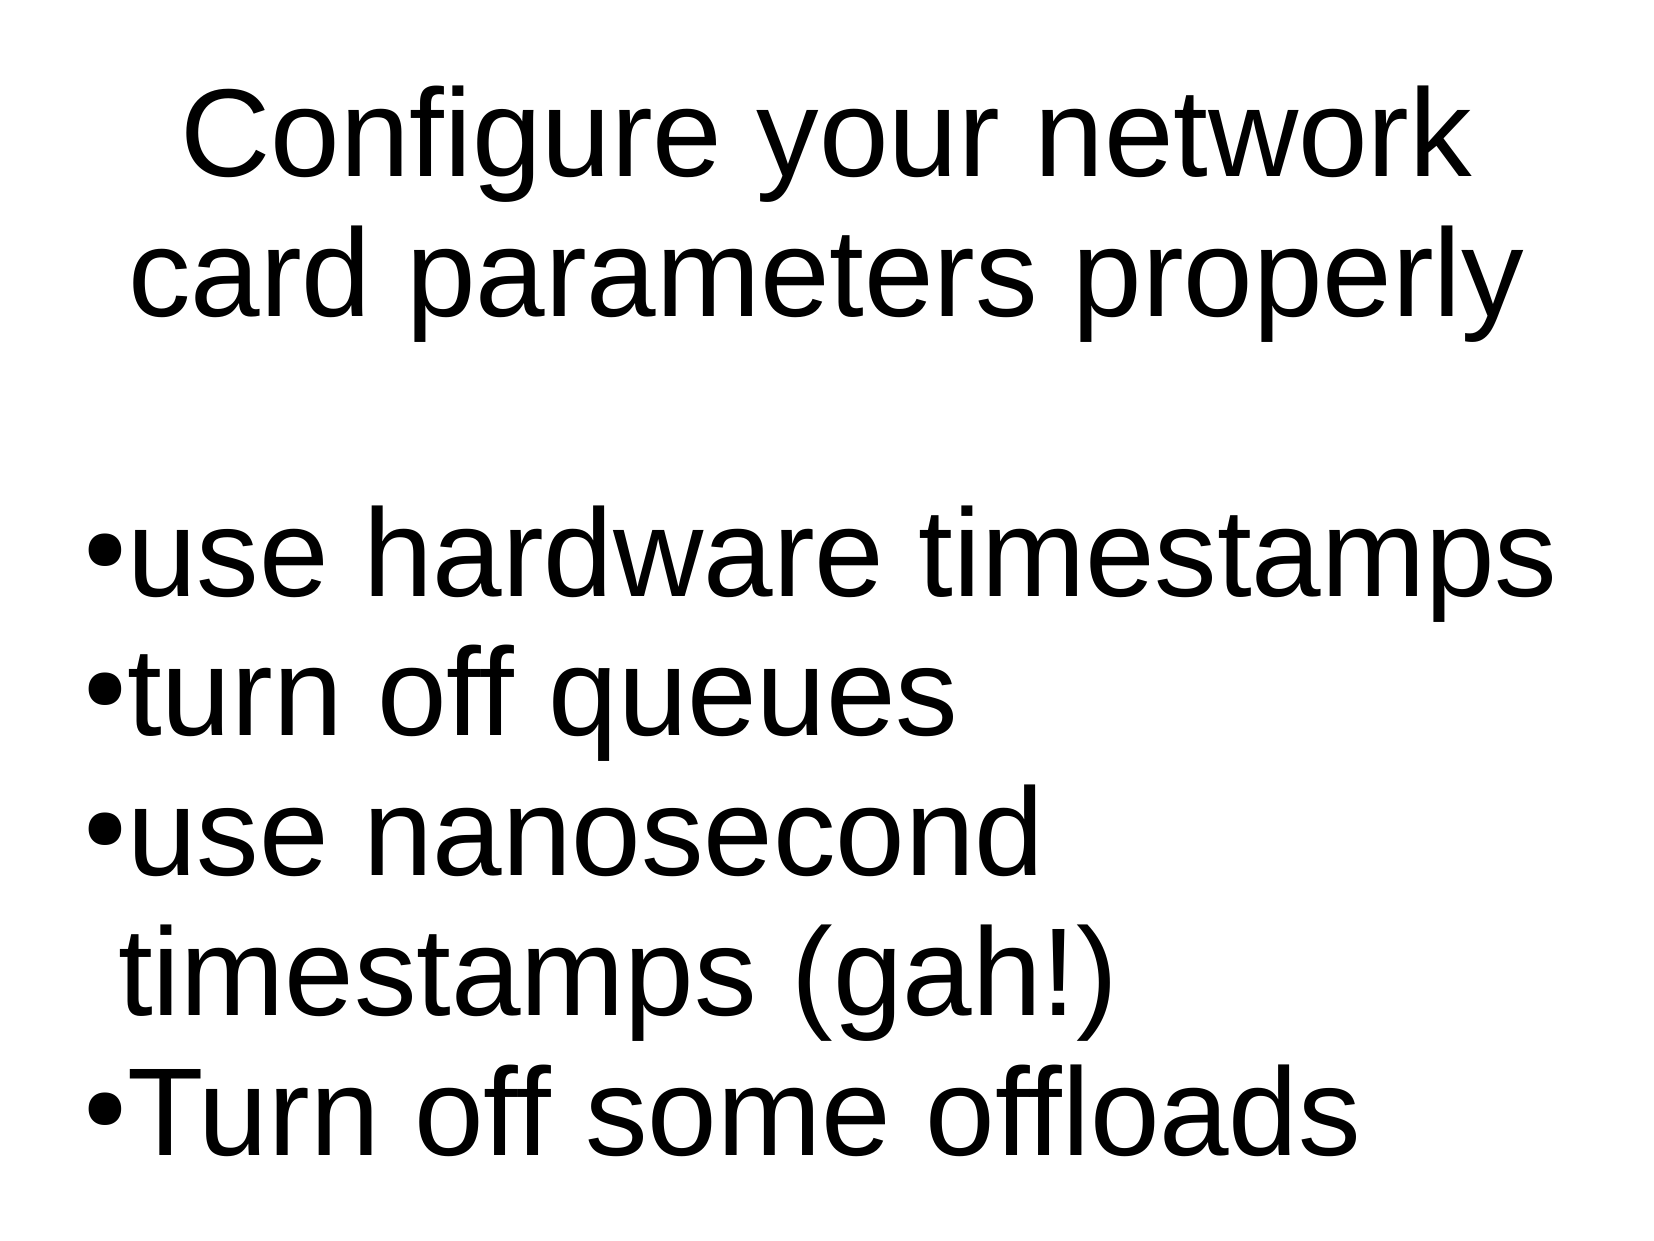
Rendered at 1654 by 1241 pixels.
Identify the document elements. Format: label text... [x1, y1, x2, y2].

subtitle Configure your network card parameters properly use hardware timestamps turn off queues use nanosecond timestamps (gah!) Turn off some offloads [82, 15, 1571, 1231]
